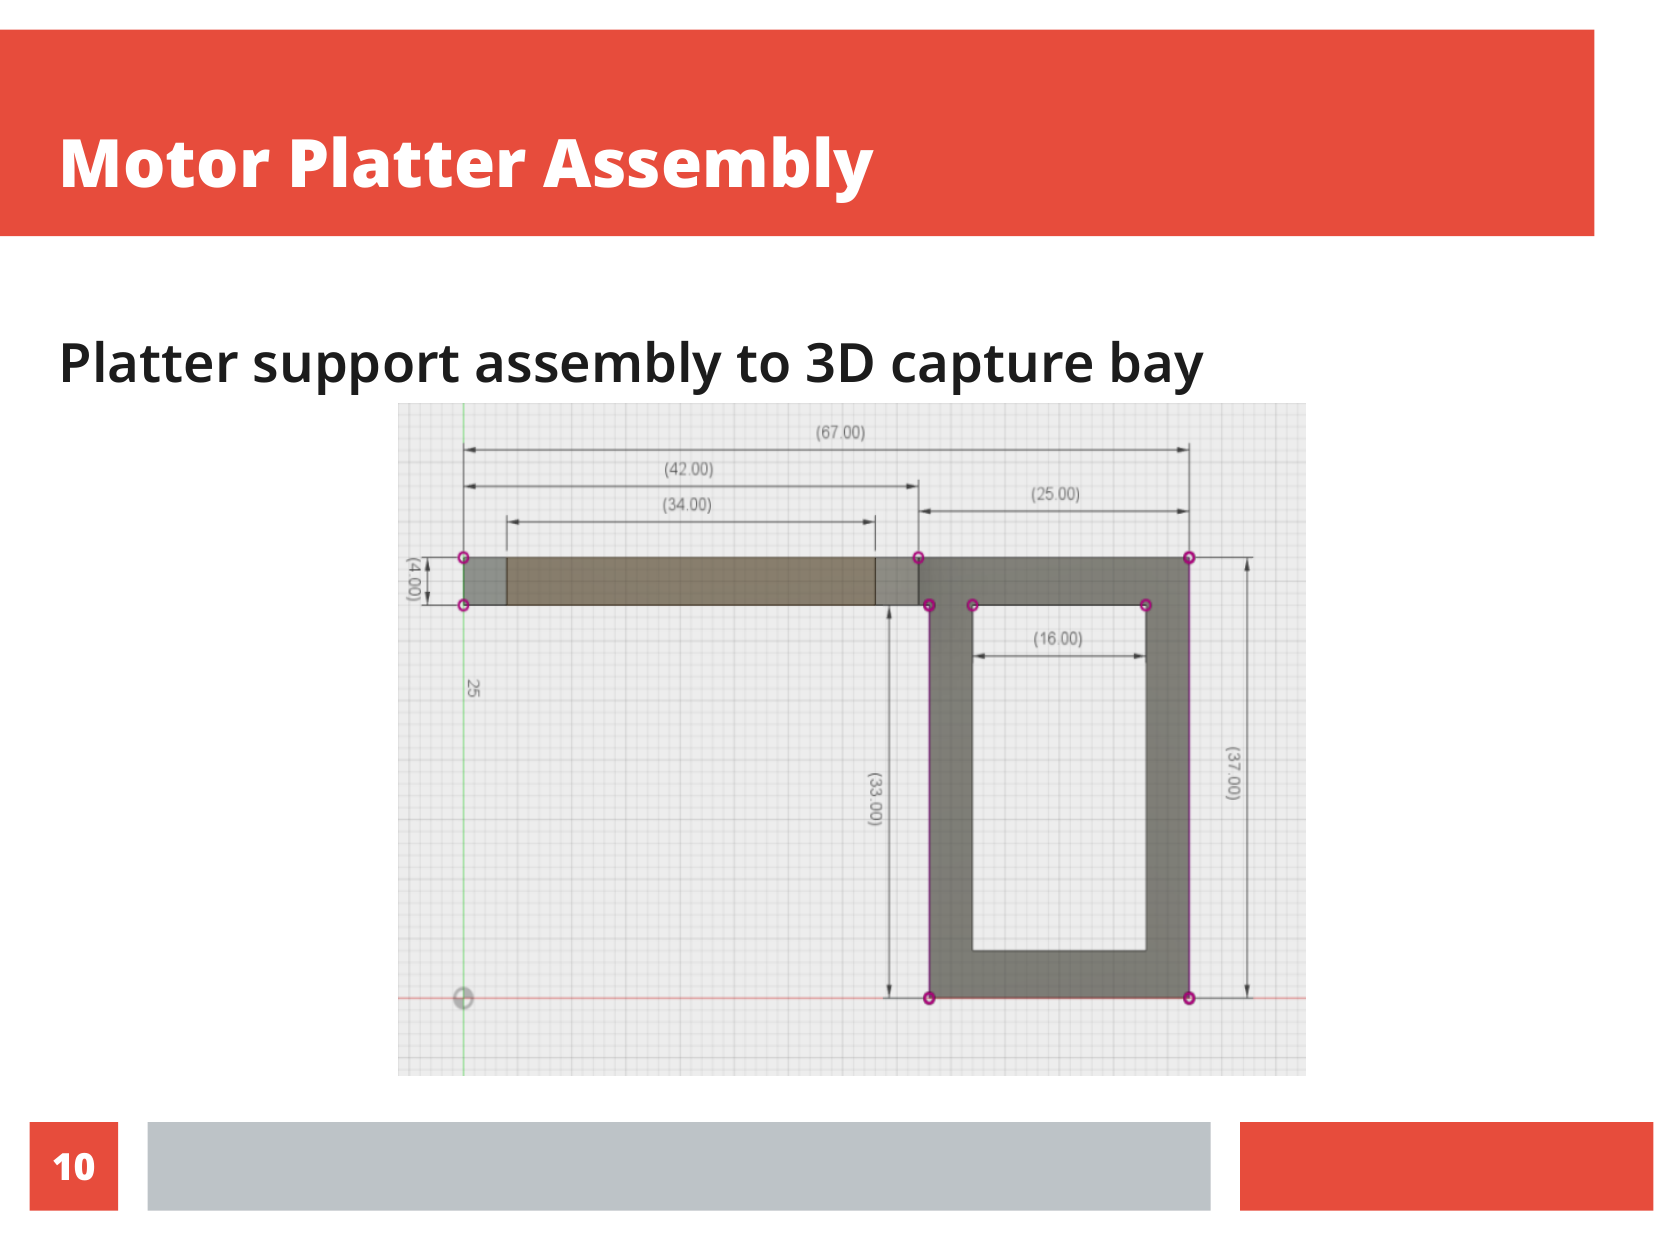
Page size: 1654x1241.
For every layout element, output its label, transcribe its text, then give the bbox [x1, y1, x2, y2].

list Platter support assembly to 3D capture bay [59, 324, 1565, 1093]
picture [398, 403, 1306, 1076]
title Motor Platter Assembly [59, 59, 1595, 207]
